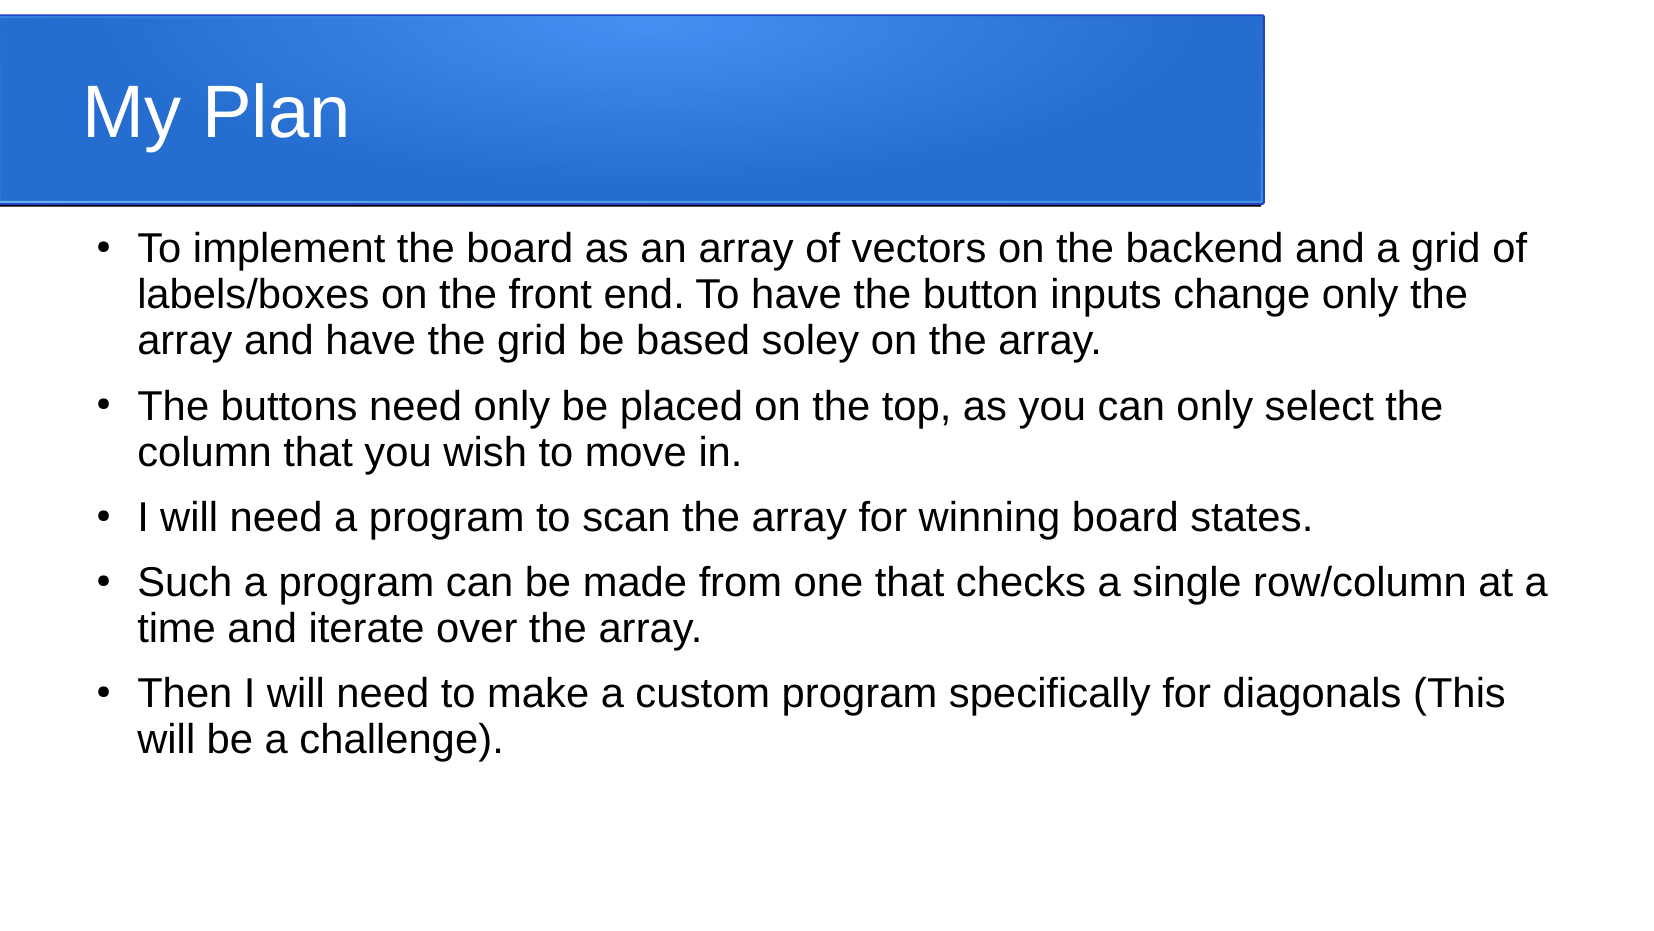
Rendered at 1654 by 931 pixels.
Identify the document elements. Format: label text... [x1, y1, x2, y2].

list To implement the board as an array of vectors on the backend and a grid of labels/boxes on the front end. To have the button inputs change only the array and have the grid be based soley on the array. The buttons need only be placed on the top, as you can only select the column that you wish to move in. I will need a program to scan the array for winning board states. Such a program can be made from one that checks a single row/column at a time and iterate over the array. Then I will need to make a custom program specifically for diagonals (This will be a challenge). [82, 224, 1571, 764]
title My Plan [82, 35, 1235, 189]
